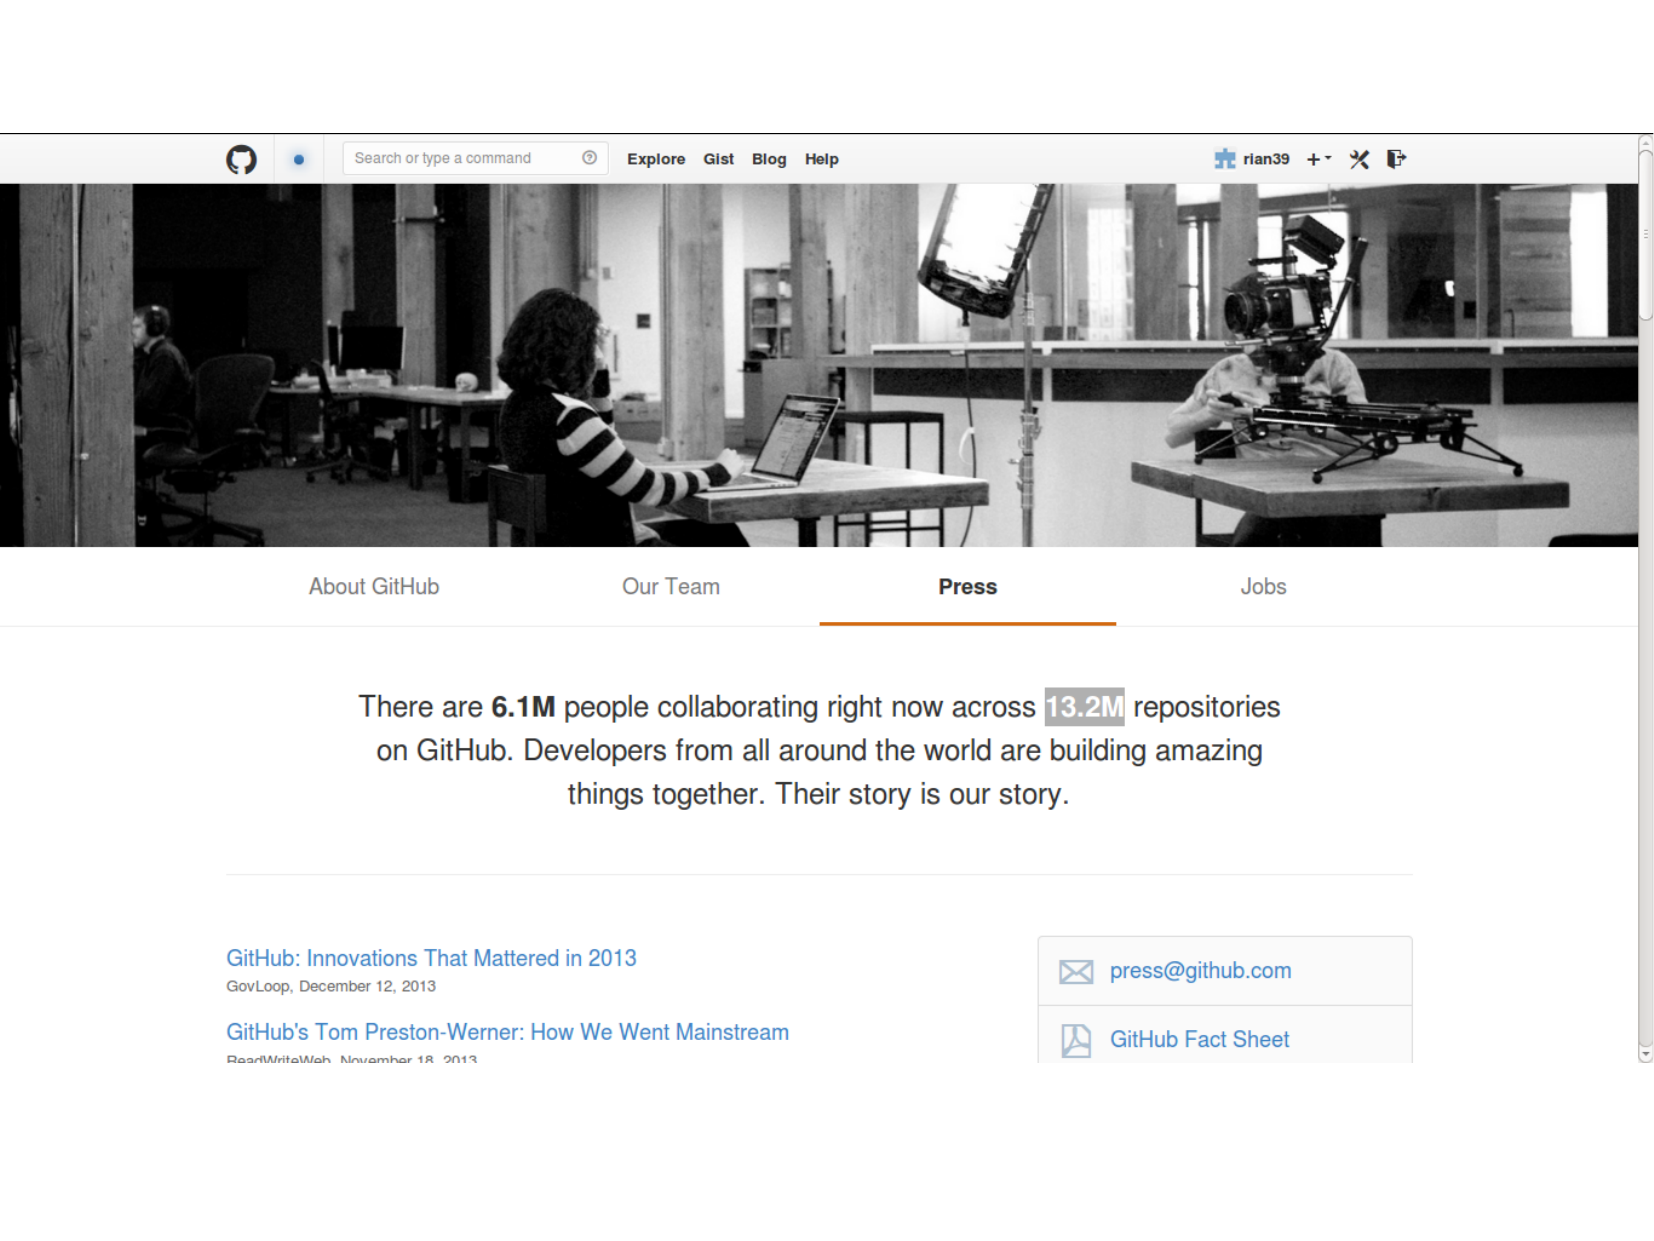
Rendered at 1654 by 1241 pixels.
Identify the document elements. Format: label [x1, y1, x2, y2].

picture [0, 133, 1654, 1064]
